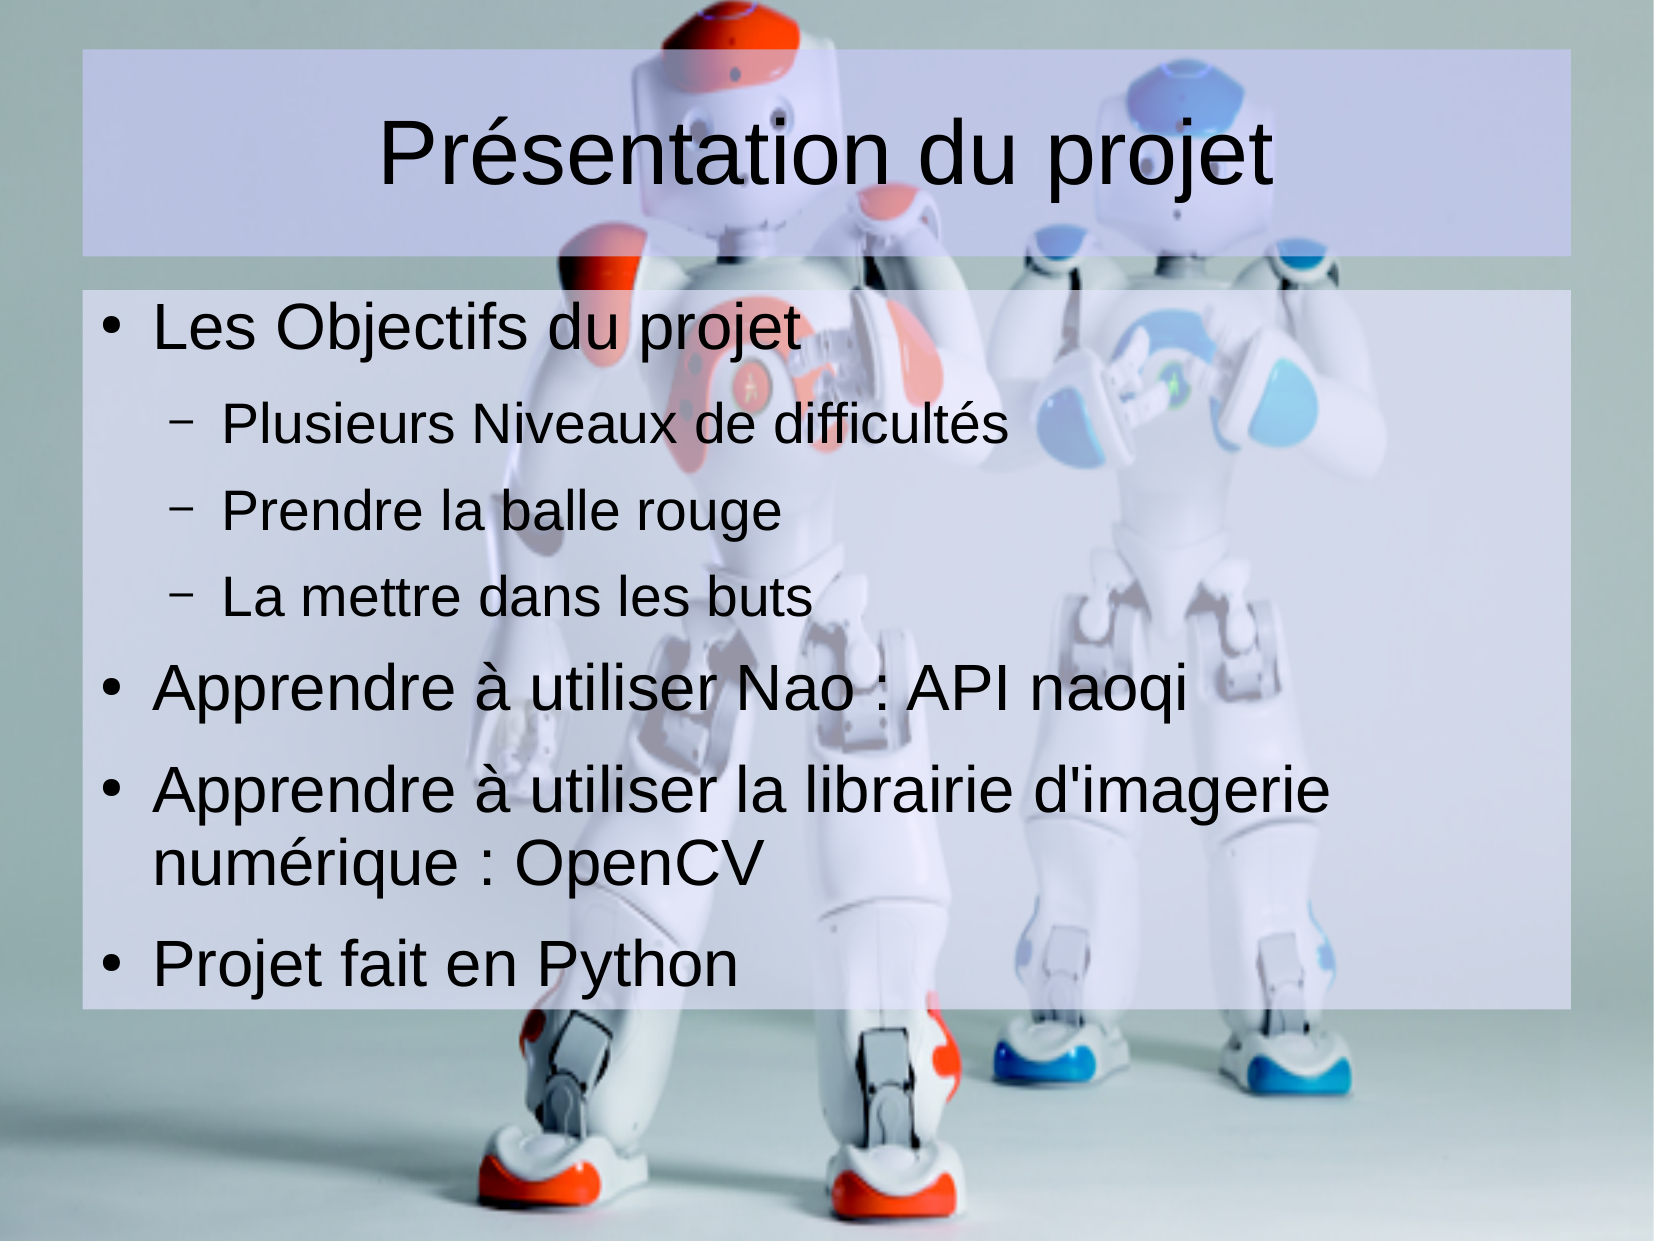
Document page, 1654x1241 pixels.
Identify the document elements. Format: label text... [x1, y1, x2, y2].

picture [0, 0, 1654, 1241]
list Les Objectifs du projet Plusieurs Niveaux de difficultés Prendre la balle rouge La mettre dans les buts Apprendre à utiliser Nao : API naoqi Apprendre à utiliser la librairie d'imagerie numérique : OpenCV Projet fait en Python [82, 290, 1571, 1010]
title Présentation du projet [82, 49, 1571, 257]
